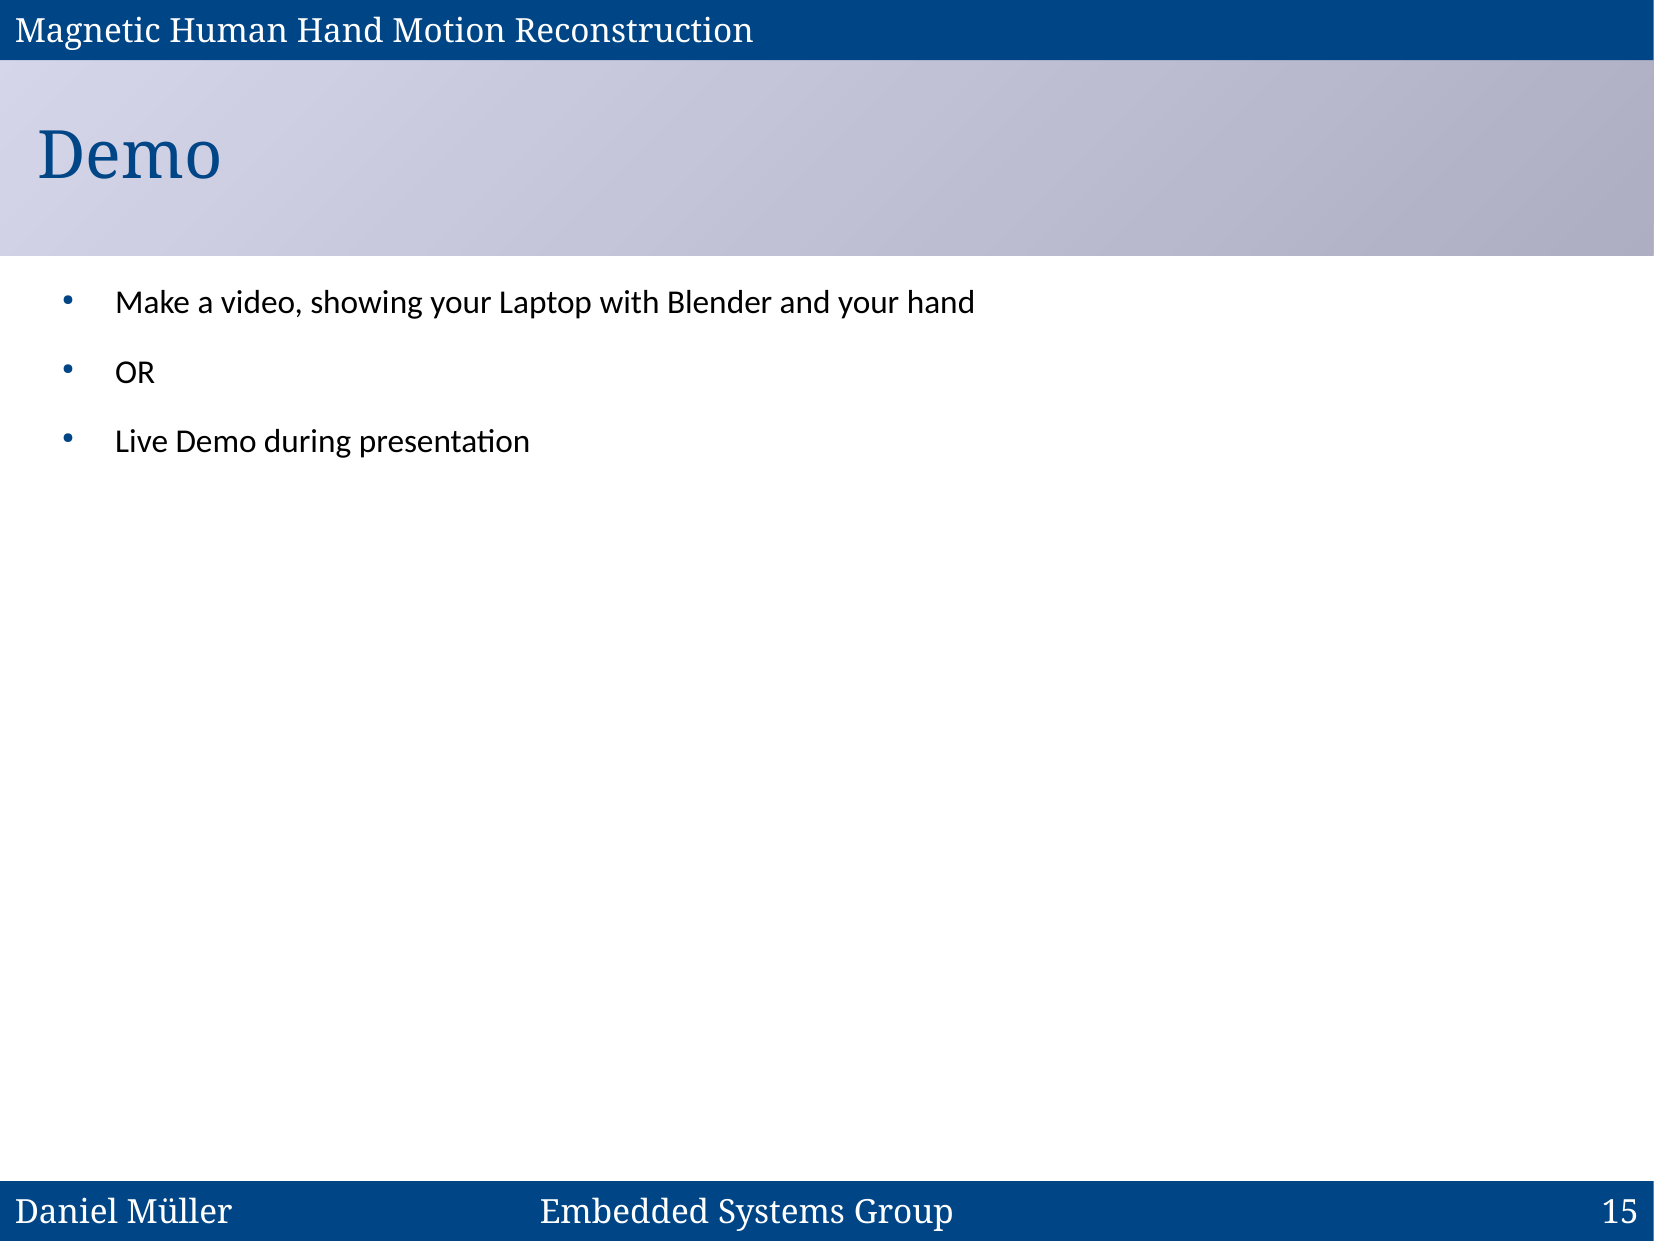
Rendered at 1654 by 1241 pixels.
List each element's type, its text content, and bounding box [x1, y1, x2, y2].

title Demo [37, 47, 1411, 256]
list Make a video, showing your Laptop with Blender and your hand OR Live Demo during presentation [44, 280, 1610, 1000]
